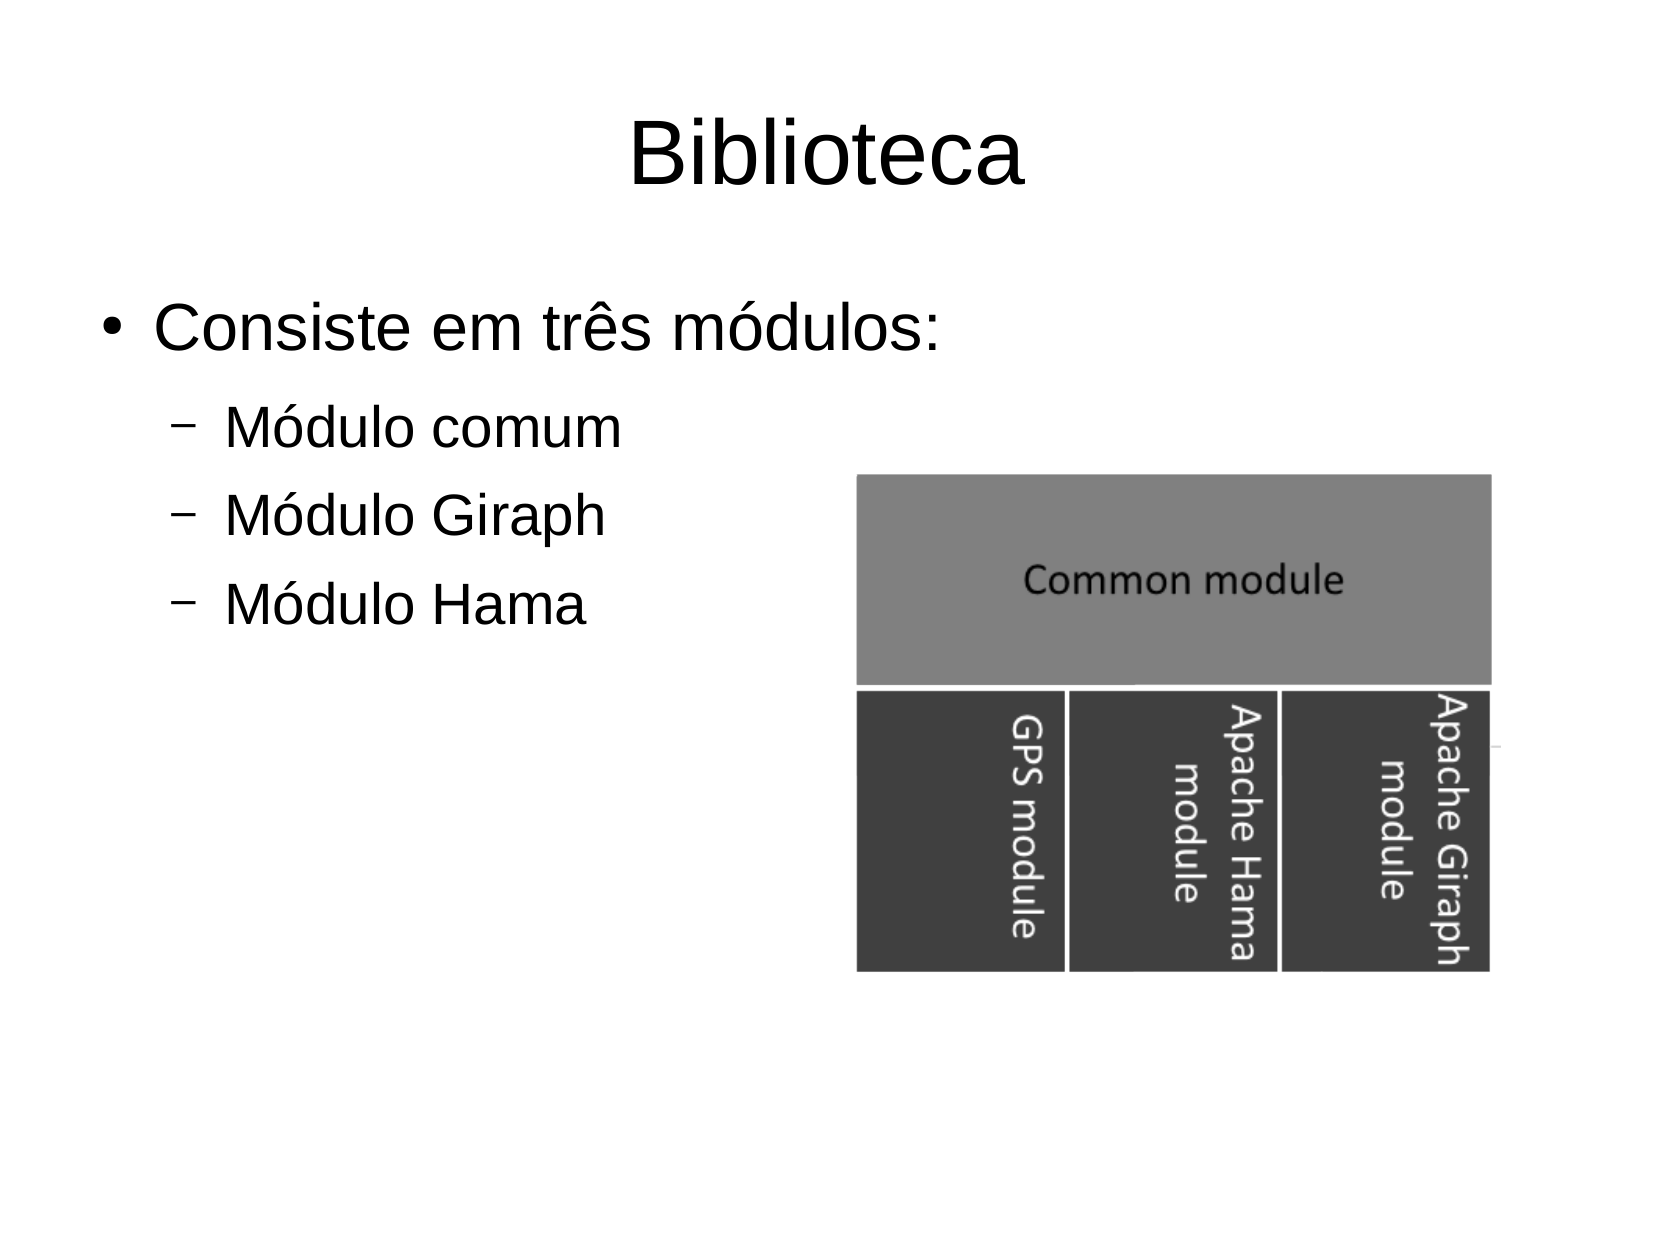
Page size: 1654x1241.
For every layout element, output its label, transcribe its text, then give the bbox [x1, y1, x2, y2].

picture [840, 464, 1501, 983]
list Consiste em três módulos: Módulo comum Módulo Giraph Módulo Hama [82, 290, 1571, 1010]
title Biblioteca [82, 49, 1571, 257]
